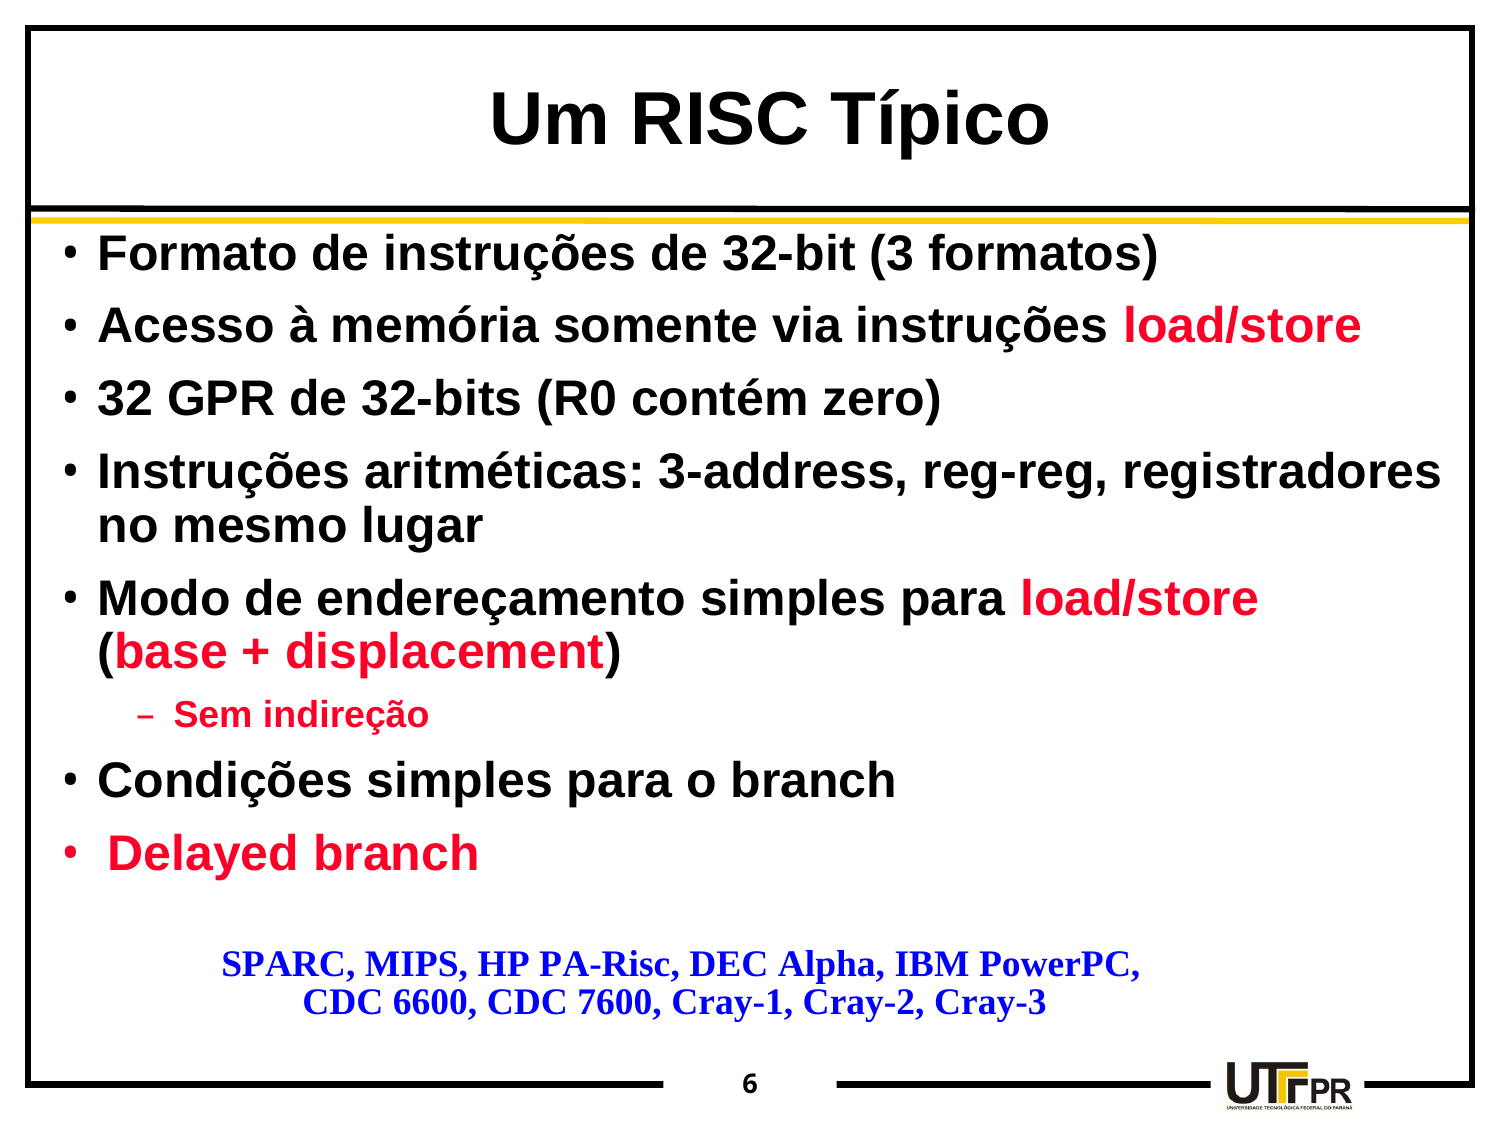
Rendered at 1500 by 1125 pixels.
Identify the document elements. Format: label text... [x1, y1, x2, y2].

text_box SPARC, MIPS, HP PA-Risc, DEC Alpha, IBM PowerPC, CDC 6600, CDC 7600, Cray-1, Cray-2, Cray-3 [188, 941, 1162, 1027]
picture [1226, 1062, 1353, 1110]
list Formato de instruções de 32-bit (3 formatos) Acesso à memória somente via instruções load/store 32 GPR de 32-bits (R0 contém zero) Instruções aritméticas: 3-address, reg-reg, registradores no mesmo lugar Modo de endereçamento simples para load/store (base + displacement) Sem indireção Condições simples para o branch Delayed branch [46, 219, 1465, 1054]
title Um RISC Típico [137, 36, 1375, 201]
